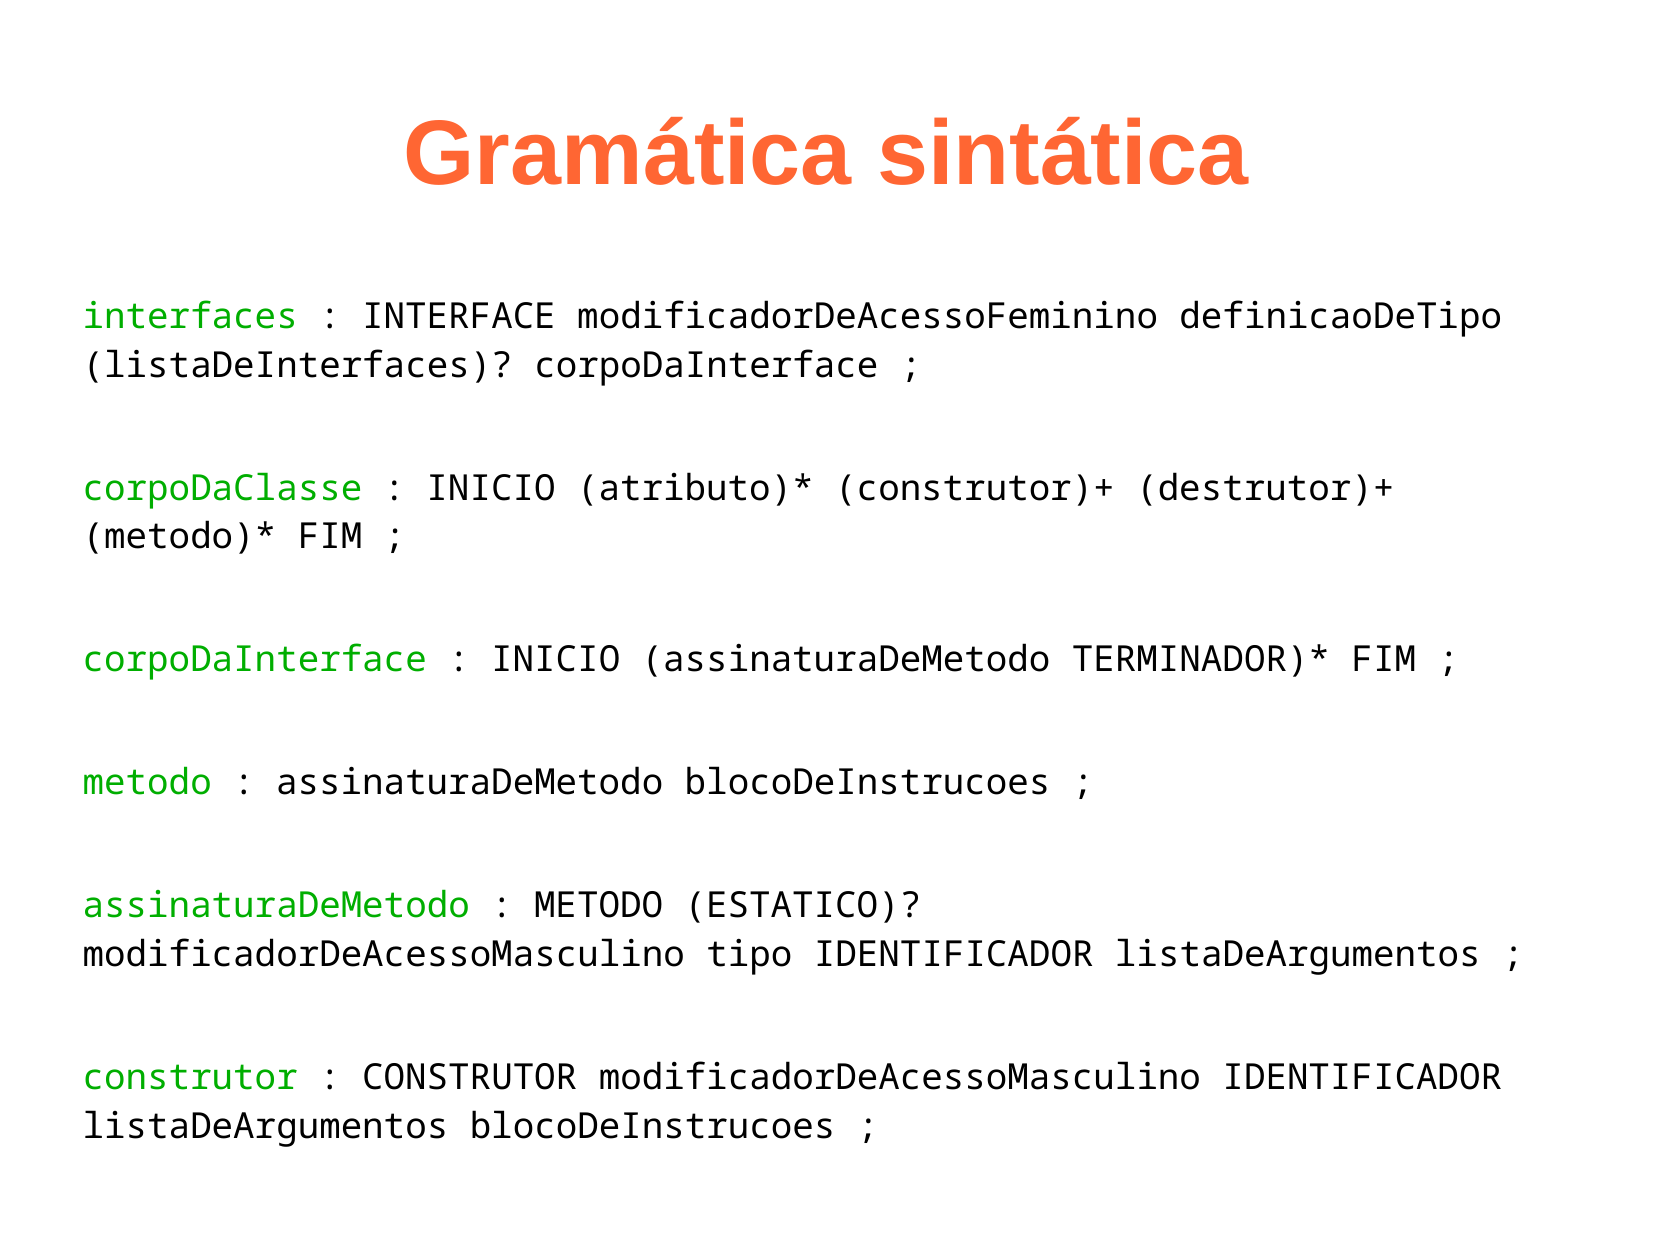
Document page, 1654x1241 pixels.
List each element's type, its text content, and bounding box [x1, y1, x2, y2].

title Gramática sintática [82, 49, 1571, 257]
list interfaces : INTERFACE modificadorDeAcessoFeminino definicaoDeTipo (listaDeInterfaces)? corpoDaInterface ; corpoDaClasse : INICIO (atributo)* (construtor)+ (destrutor)+ (metodo)* FIM ; corpoDaInterface : INICIO (assinaturaDeMetodo TERMINADOR)* FIM ; metodo : assinaturaDeMetodo blocoDeInstrucoes ; assinaturaDeMetodo : METODO (ESTATICO)? modificadorDeAcessoMasculino tipo IDENTIFICADOR listaDeArgumentos ; construtor : CONSTRUTOR modificadorDeAcessoMasculino IDENTIFICADOR listaDeArgumentos blocoDeInstrucoes ; [82, 290, 1538, 1193]
